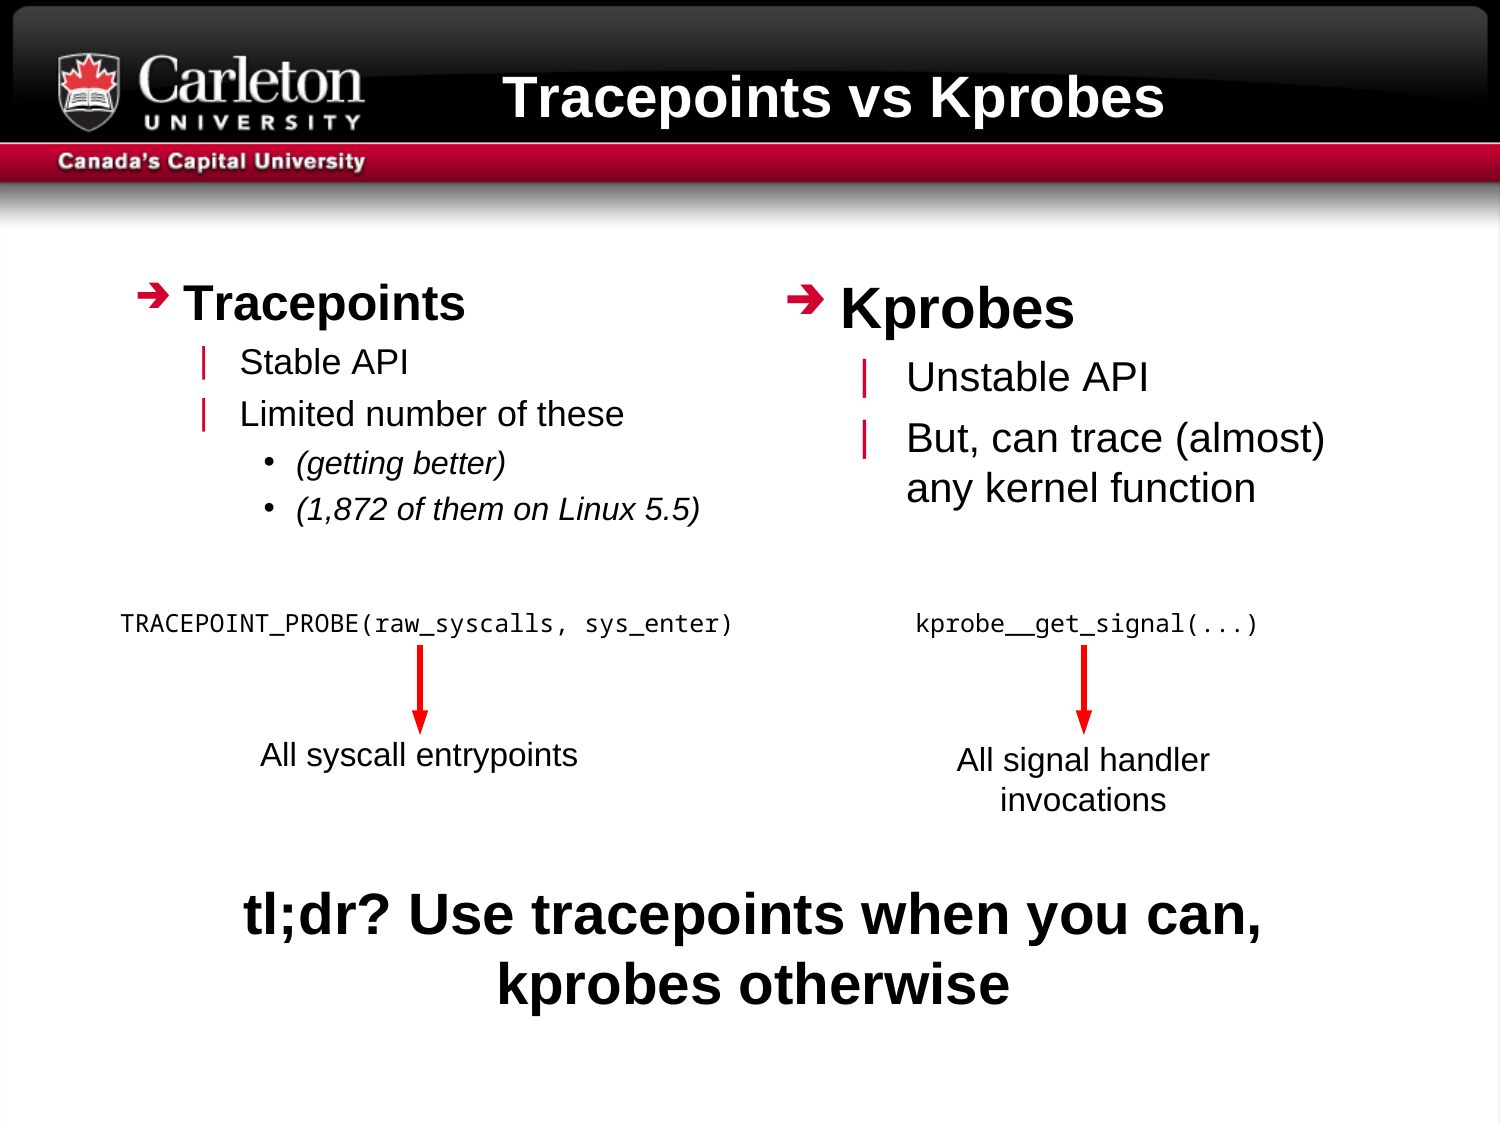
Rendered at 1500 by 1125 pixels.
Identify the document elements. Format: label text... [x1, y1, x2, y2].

text_box All syscall entrypoints [245, 725, 595, 781]
list tl;dr? Use tracepoints when you can, kprobes otherwise [120, 796, 1388, 1096]
picture [0, 0, 1500, 1125]
text_box All signal handler invocations [941, 730, 1226, 826]
title Tracepoints vs Kprobes [487, 37, 1438, 150]
text_box TRACEPOINT_PROBE(raw_syscalls, sys_enter) [105, 600, 766, 676]
list Tracepoints Stable API Limited number of these (getting better) (1,872 of them on Linux 5.5) [120, 262, 739, 561]
list Kprobes Unstable API But, can trace (almost) any kernel function [769, 262, 1388, 561]
text_box kprobe__get_signal(...) [900, 600, 1276, 675]
